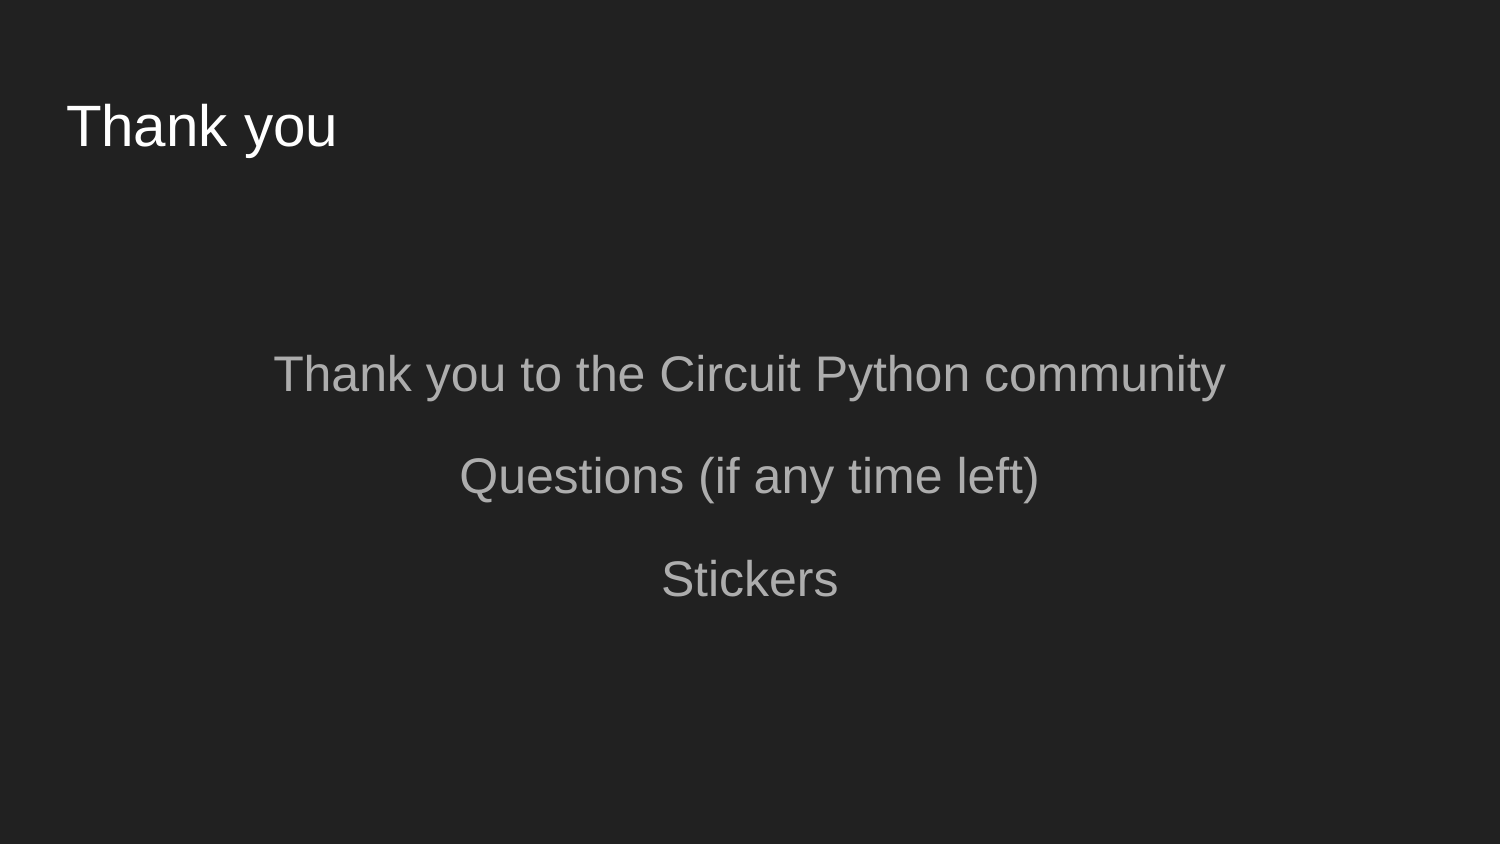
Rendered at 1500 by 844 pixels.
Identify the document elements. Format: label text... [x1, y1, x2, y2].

title Thank you [51, 72, 1449, 167]
list Thank you to the Circuit Python community Questions (if any time left) Stickers [51, 189, 1449, 750]
